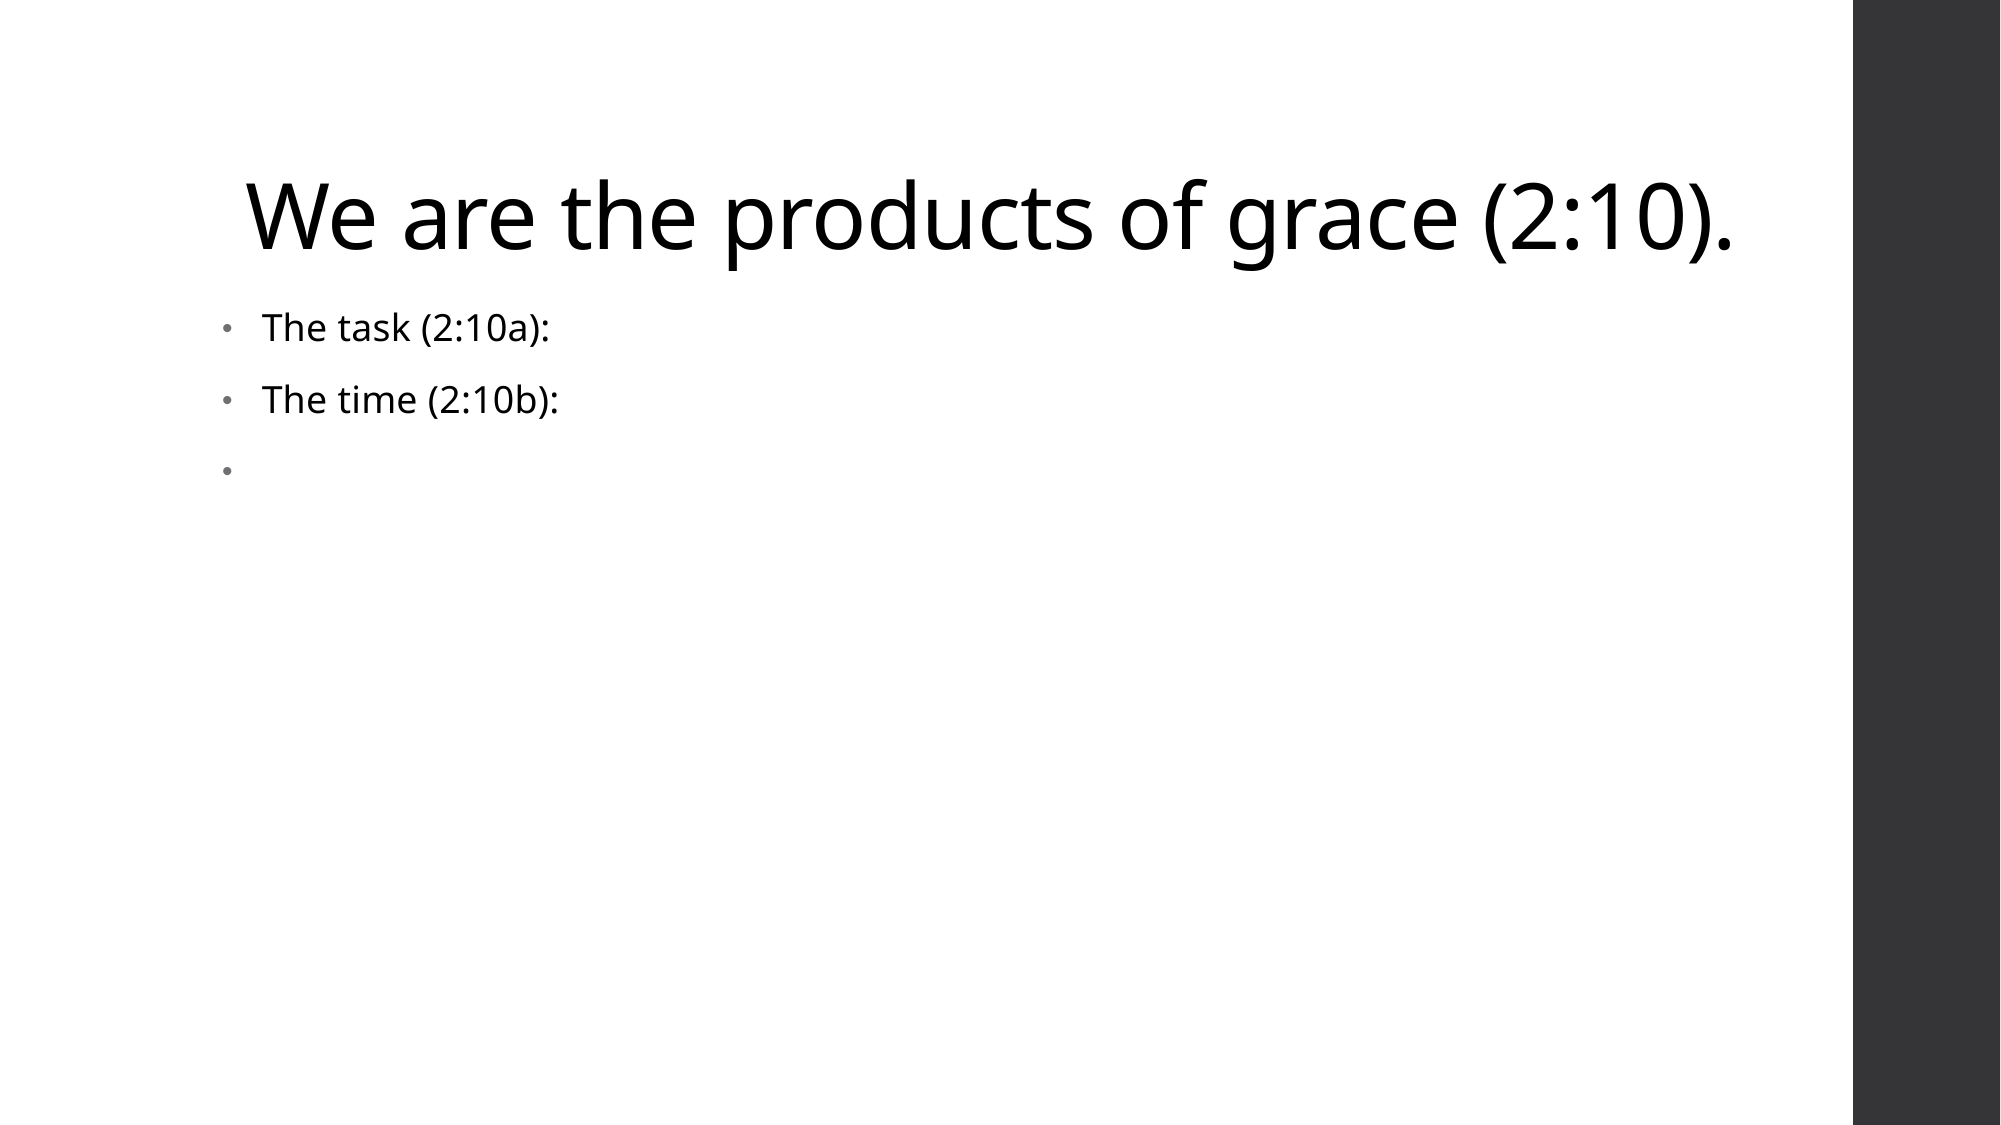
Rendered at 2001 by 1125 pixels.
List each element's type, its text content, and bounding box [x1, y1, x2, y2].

list The task (2:10a): The time (2:10b): [206, 299, 1617, 1014]
title We are the products of grace (2:10). [206, 60, 1797, 278]
